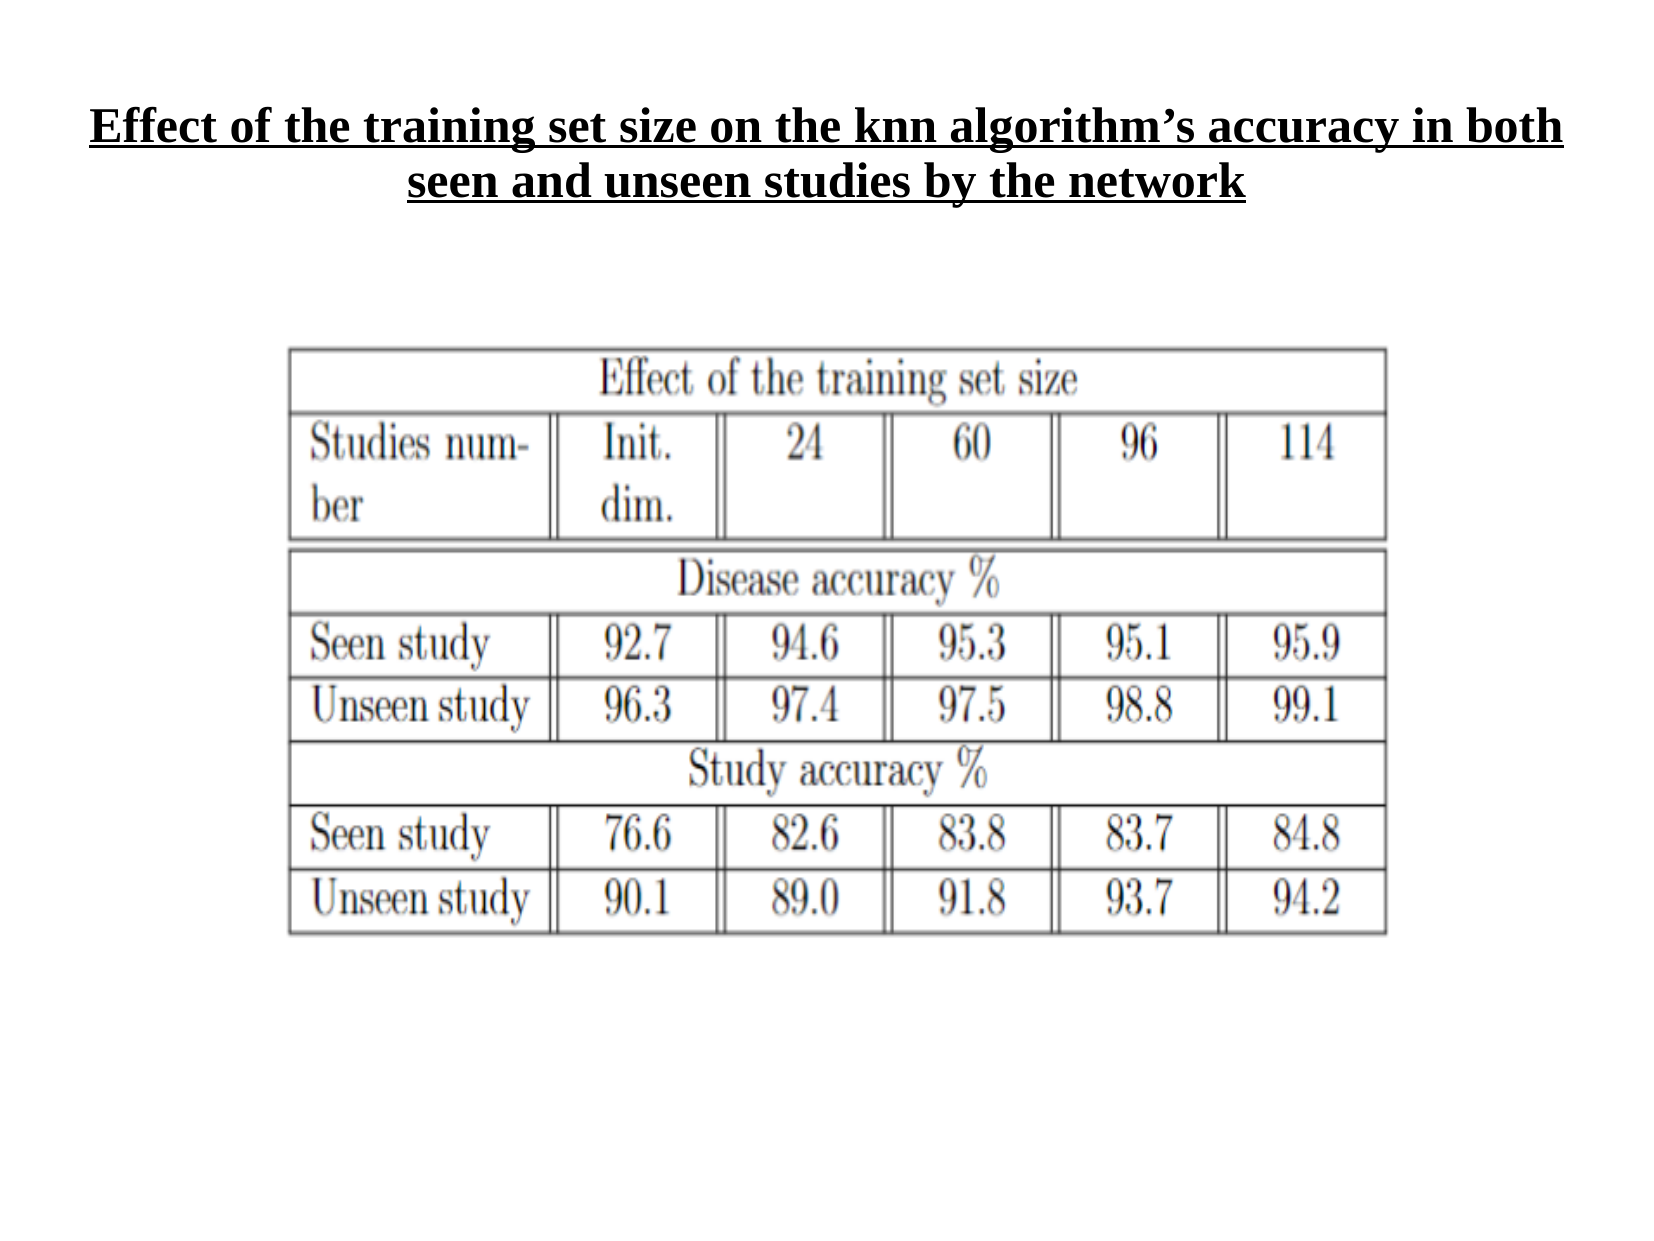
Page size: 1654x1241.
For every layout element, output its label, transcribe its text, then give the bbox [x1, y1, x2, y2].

title Effect of the training set size on the knn algorithm’s accuracy in both seen and unseen studies by the network [82, 49, 1571, 257]
picture [285, 342, 1394, 945]
